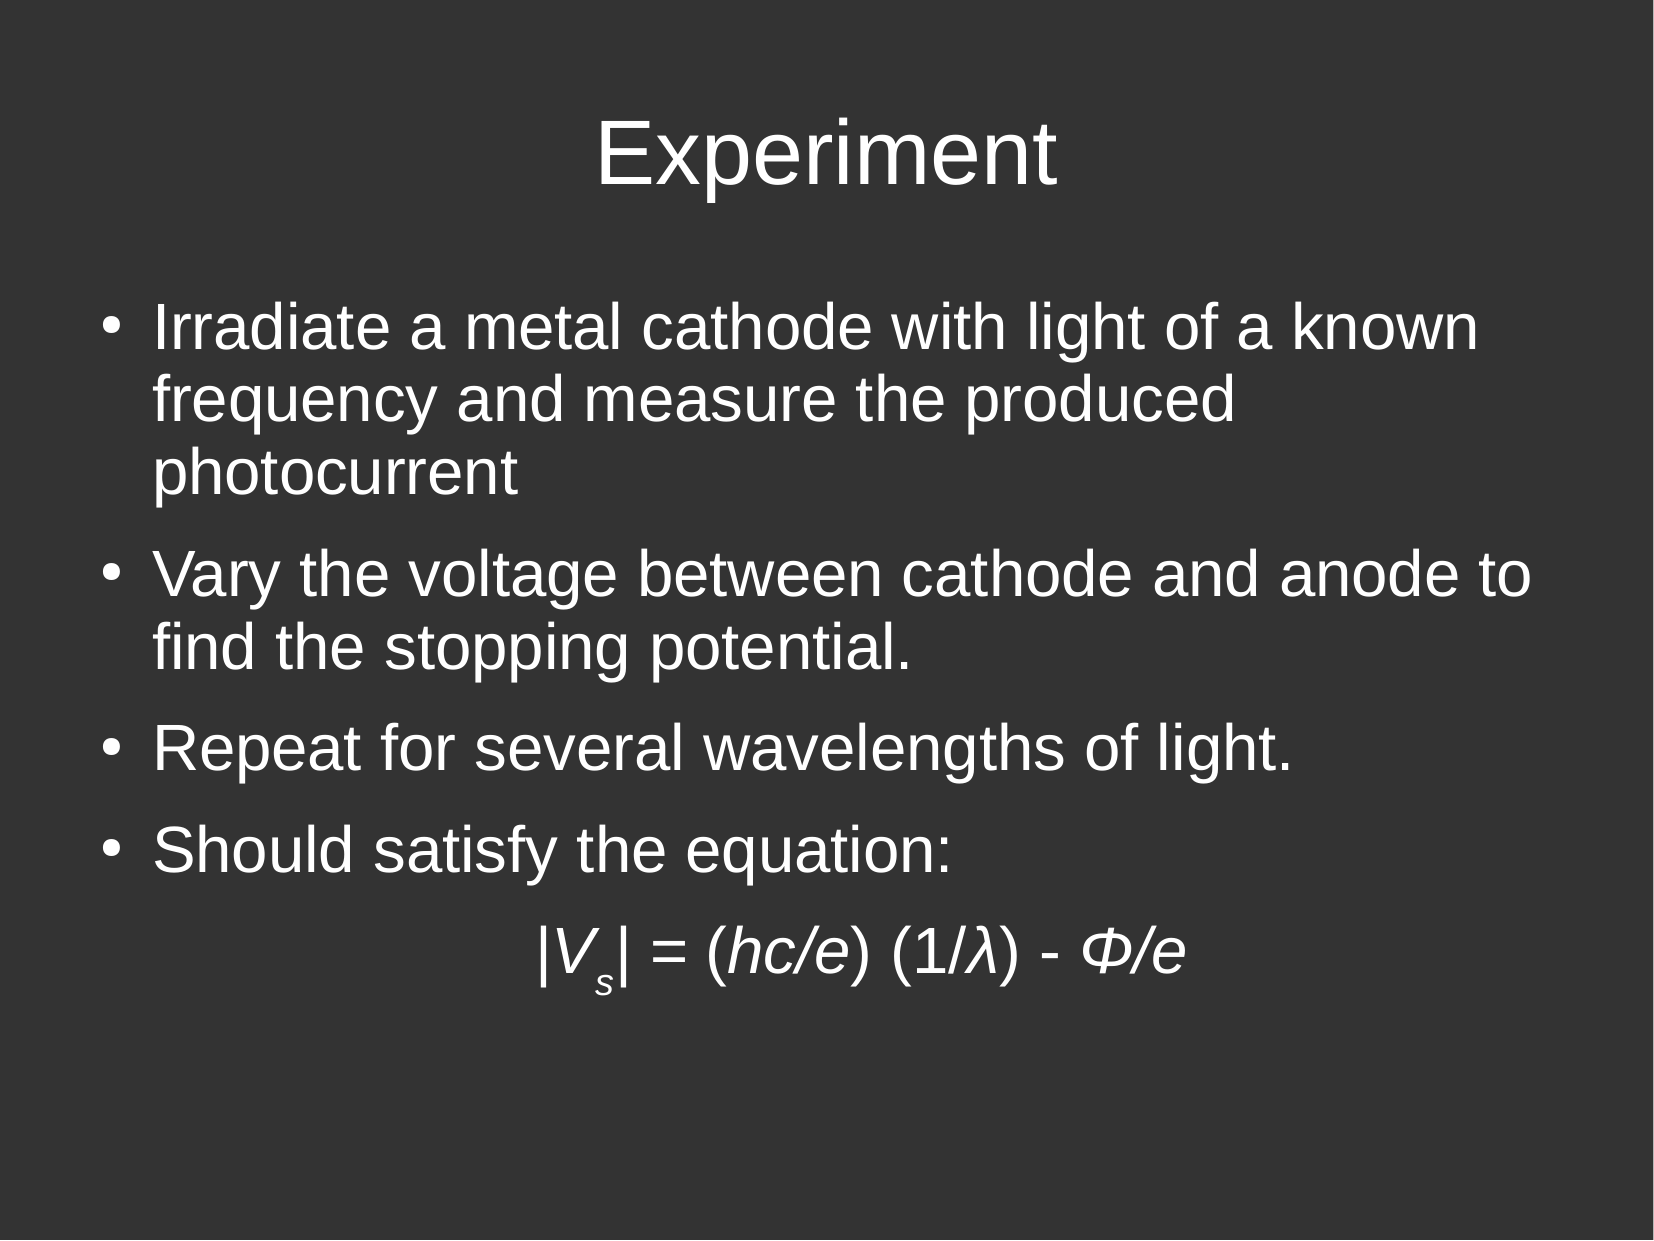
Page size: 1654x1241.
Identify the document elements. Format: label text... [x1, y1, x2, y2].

list Irradiate a metal cathode with light of a known frequency and measure the produced photocurrent Vary the voltage between cathode and anode to find the stopping potential. Repeat for several wavelengths of light. Should satisfy the equation: |Vs| = (hc/e) (1/λ) - Φ/e [82, 290, 1571, 1010]
title Experiment [82, 49, 1571, 257]
